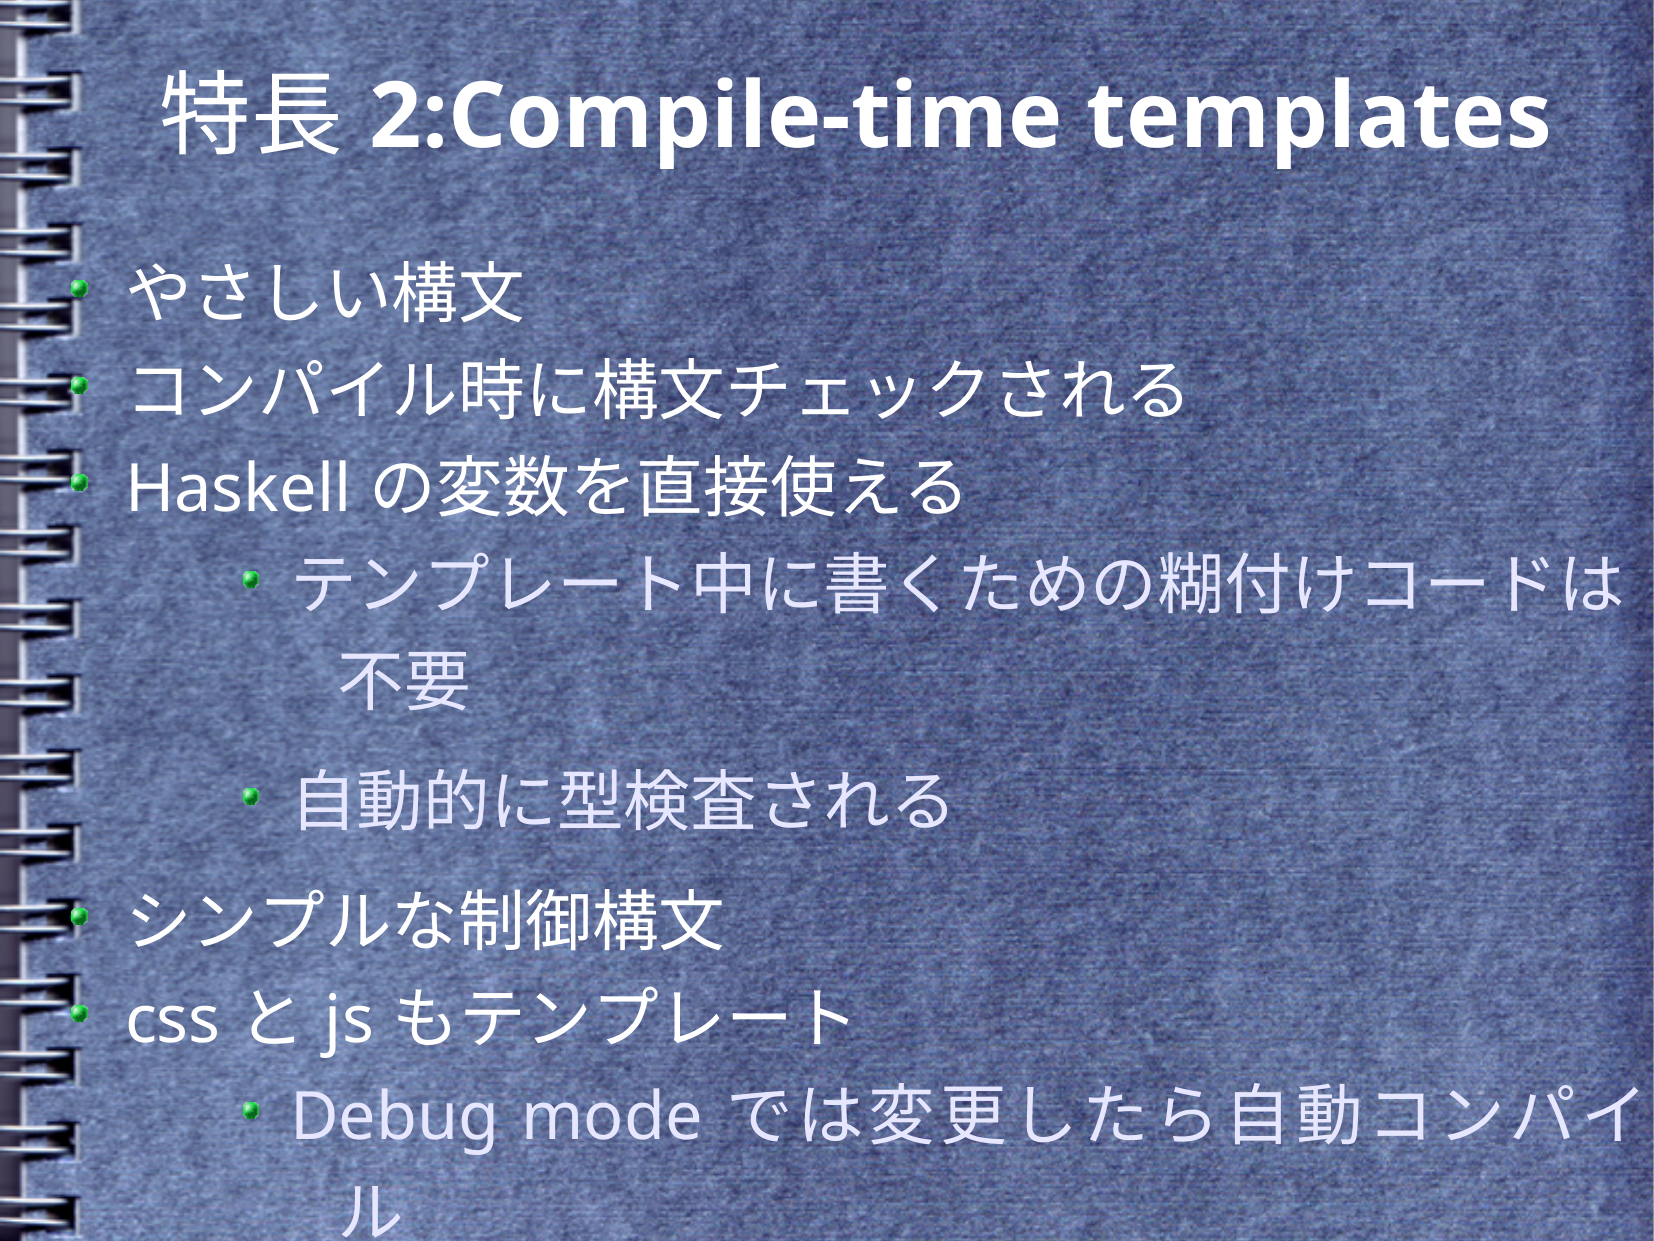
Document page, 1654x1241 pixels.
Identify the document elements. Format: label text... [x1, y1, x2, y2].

title 特長2:Compile-time templates [59, 39, 1654, 176]
list やさしい構文 コンパイル時に構文チェックされる Haskellの変数を直接使える テンプレート中に書くための糊付けコードは不要 自動的に型検査される シンプルな制御構文 cssとjsもテンプレート Debug modeでは変更したら自動コンパイル Quick development cycle [54, 240, 1649, 1196]
picture [0, 0, 1654, 1241]
